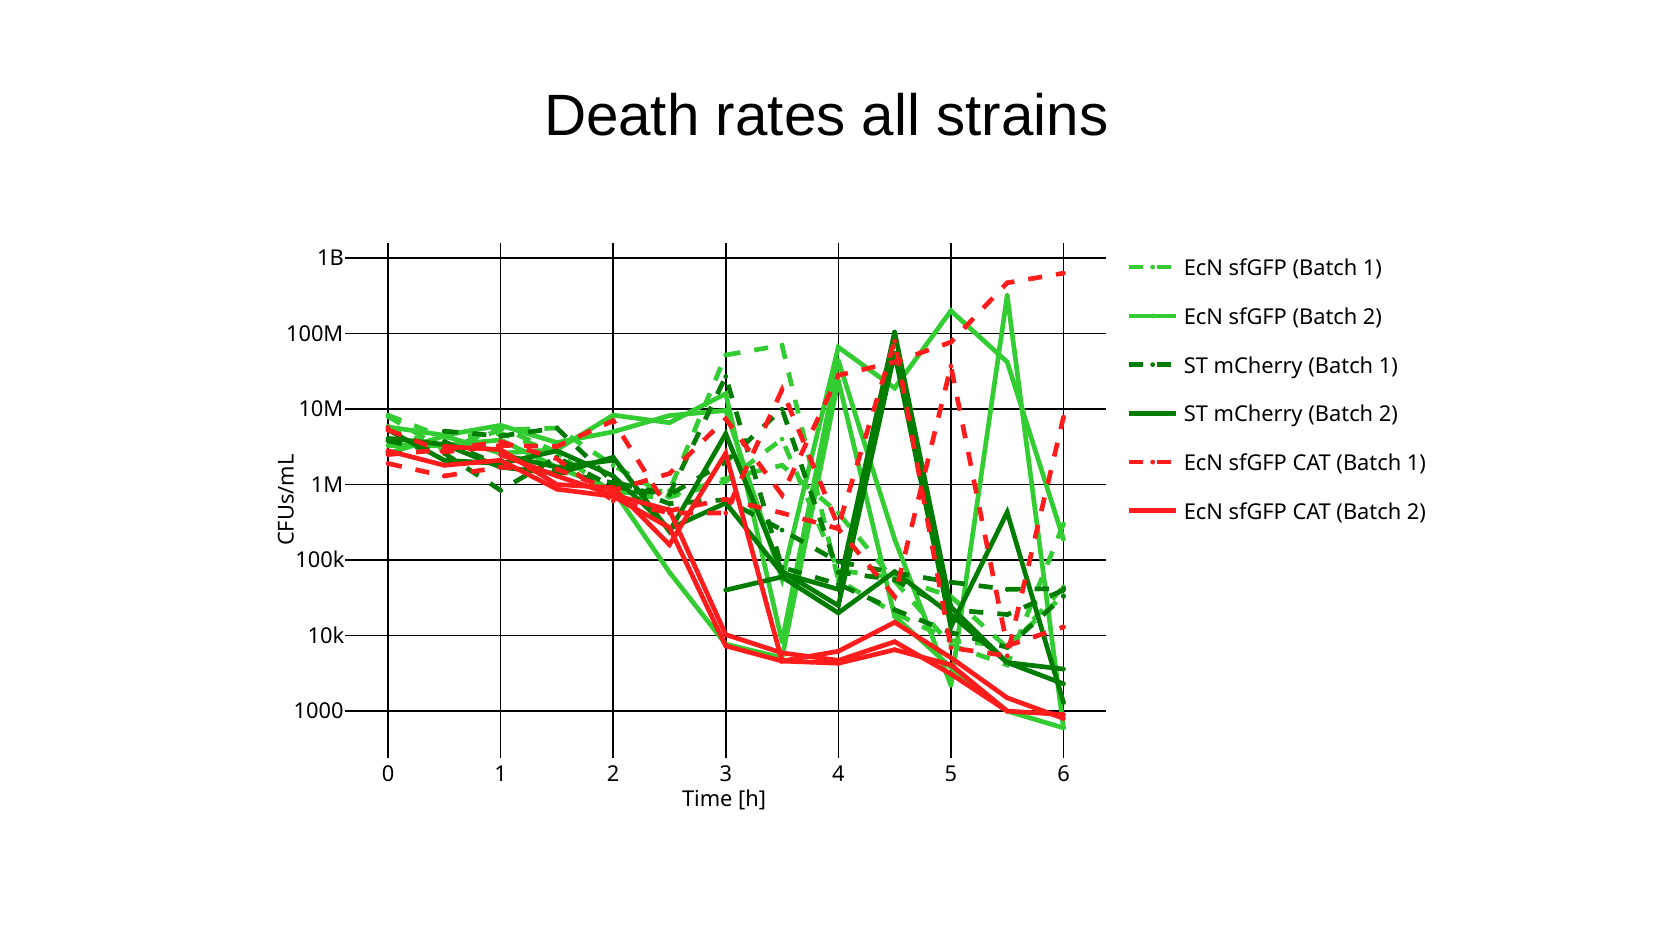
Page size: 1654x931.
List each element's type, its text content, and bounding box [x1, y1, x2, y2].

title Death rates all strains [82, 37, 1571, 193]
picture [272, 210, 1447, 838]
